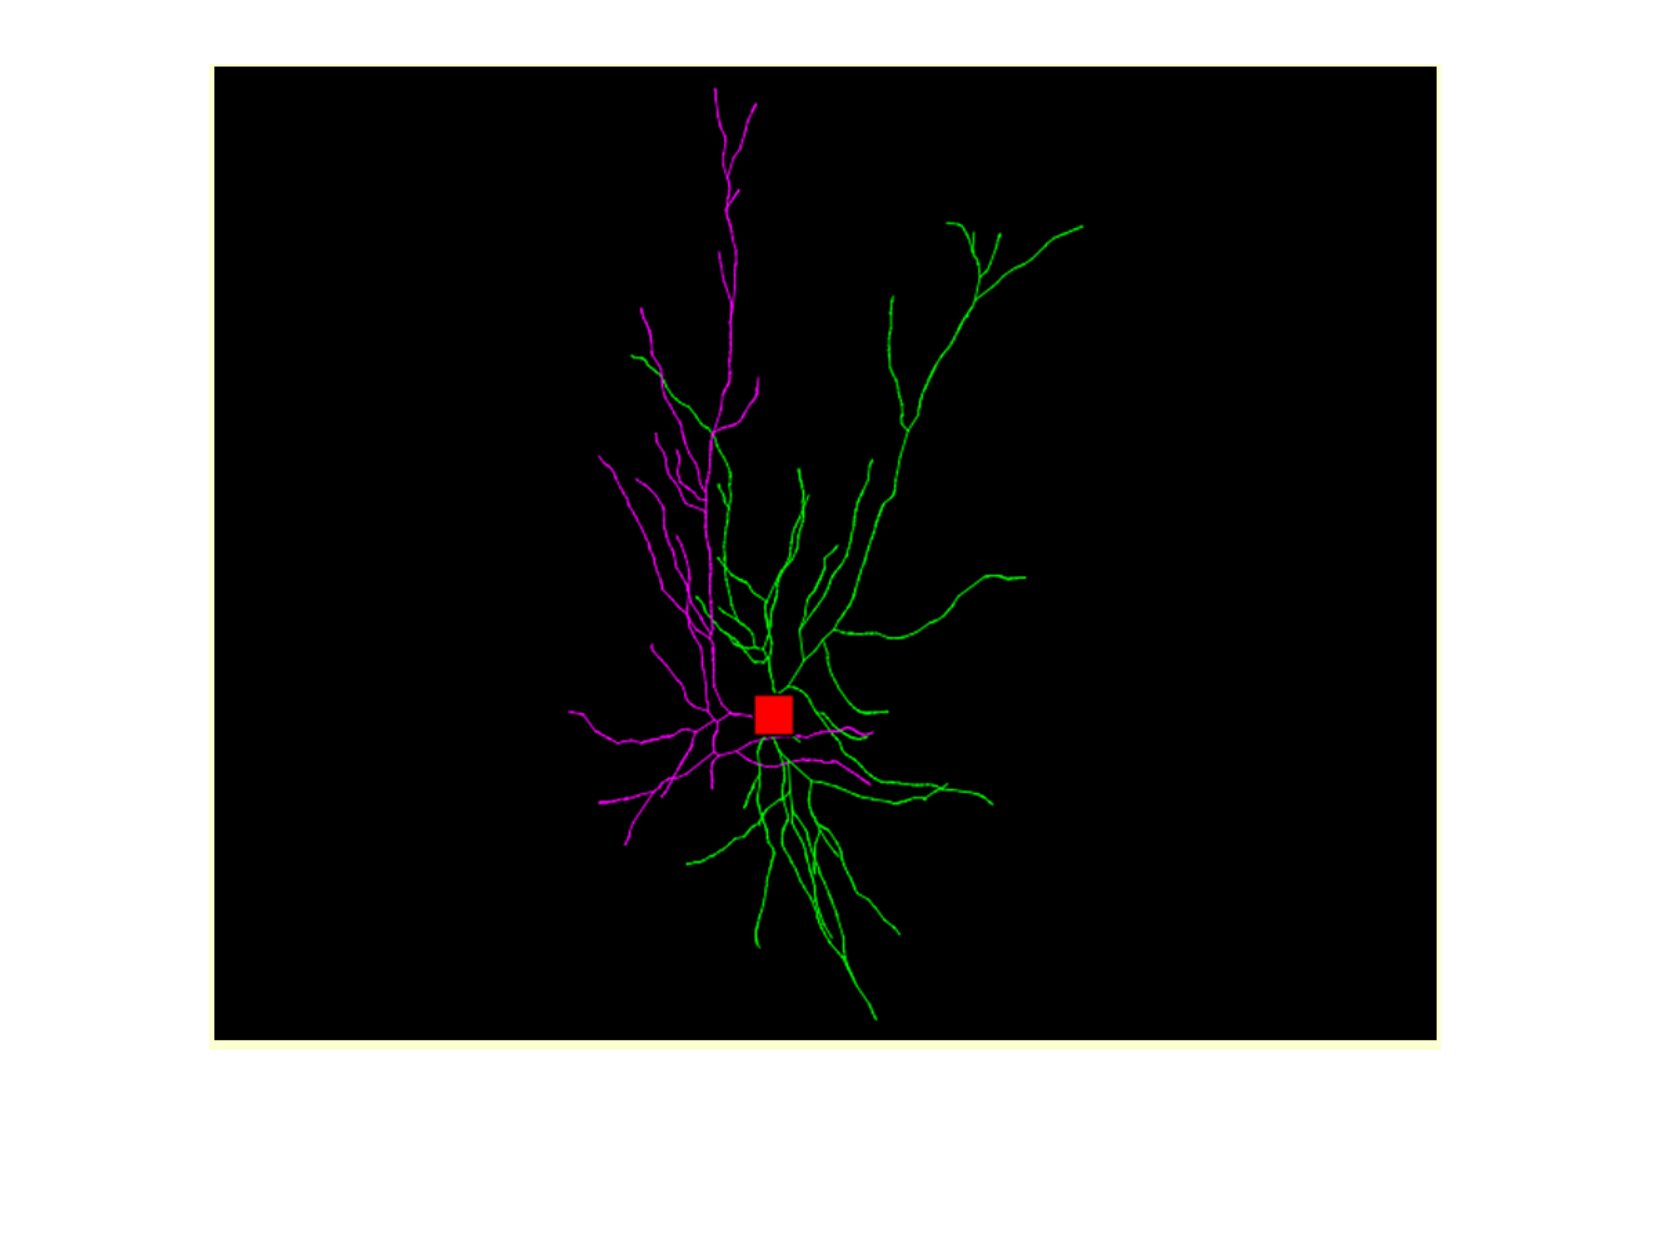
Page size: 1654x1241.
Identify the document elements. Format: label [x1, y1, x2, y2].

picture [209, 64, 1441, 1051]
